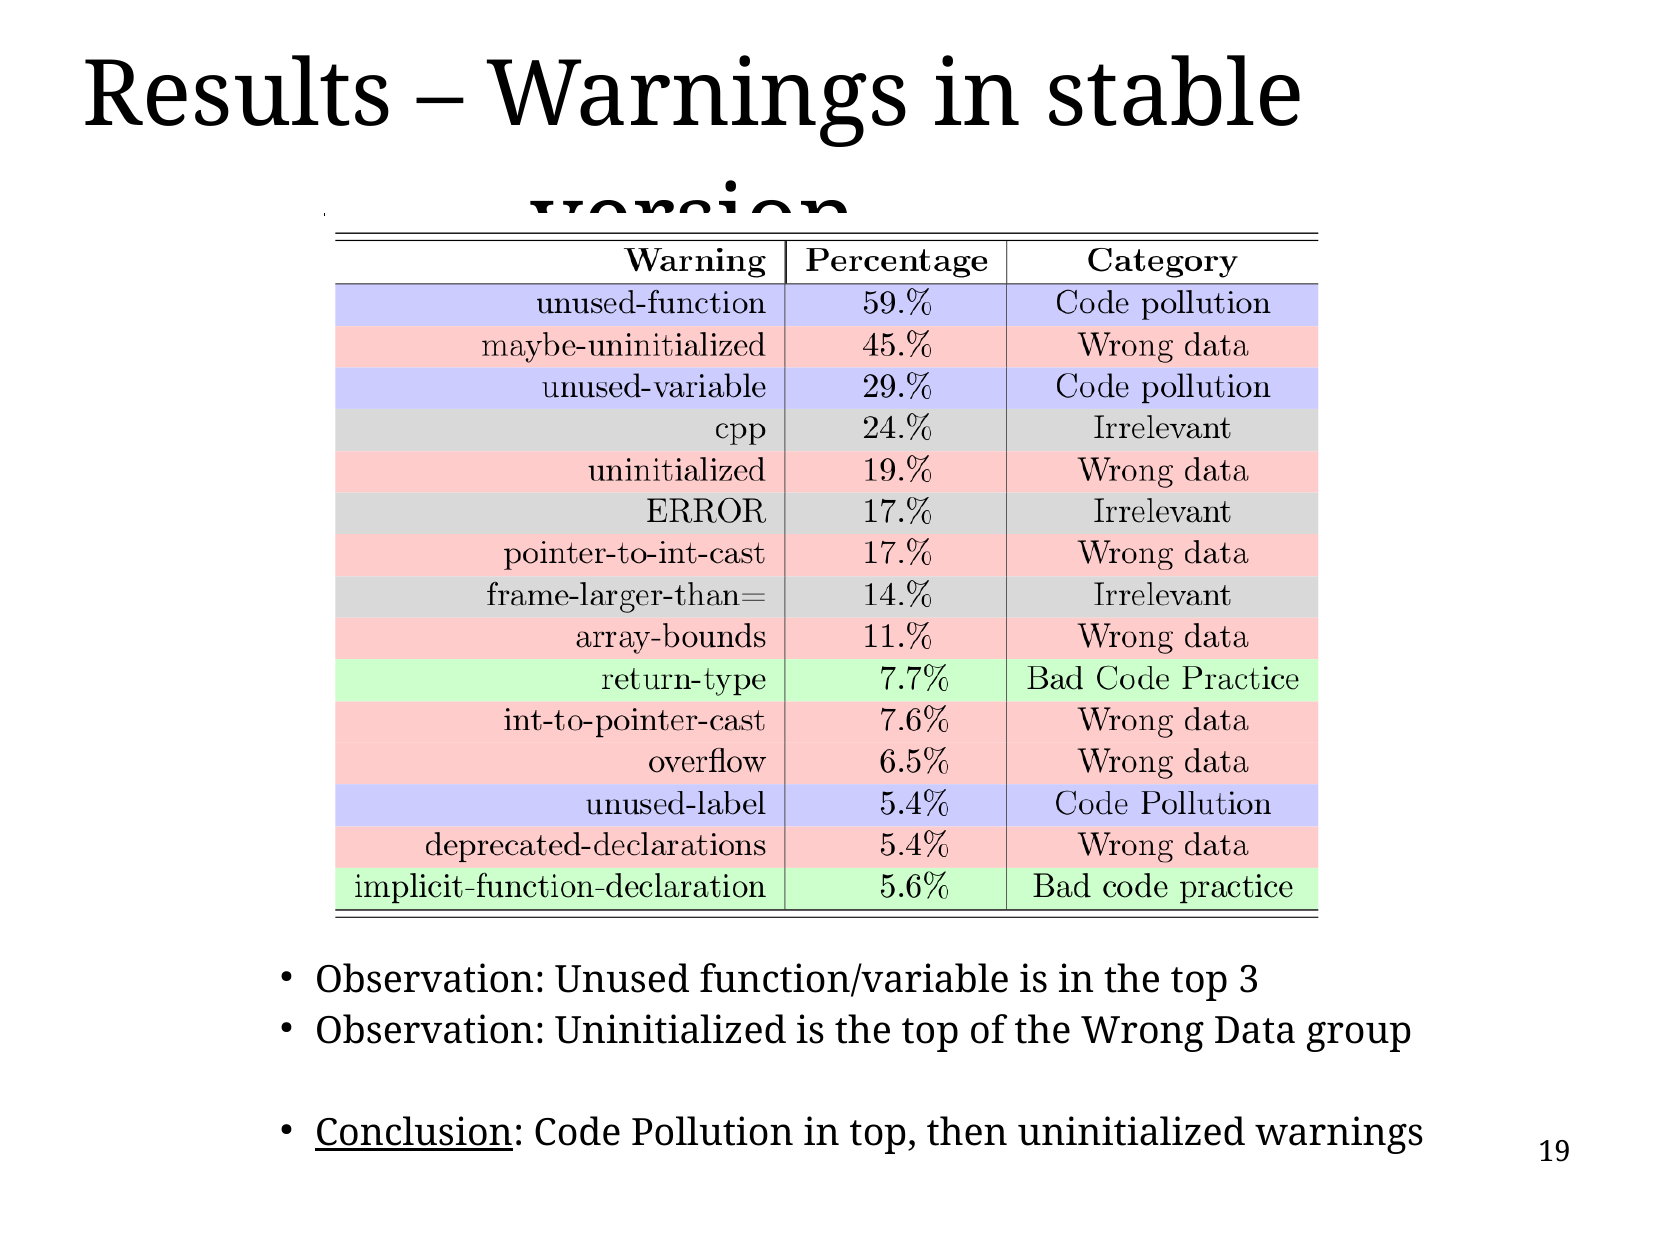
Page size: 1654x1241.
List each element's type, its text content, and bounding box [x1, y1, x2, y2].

text_box Observation: Unused function/variable is in the top 3 Observation: Uninitialized is the top of the Wrong Data group Conclusion: Code Pollution in top, then uninitialized warnings [265, 944, 1363, 1131]
picture [324, 213, 1330, 934]
title Results – Warnings in stable version [82, 49, 1571, 257]
